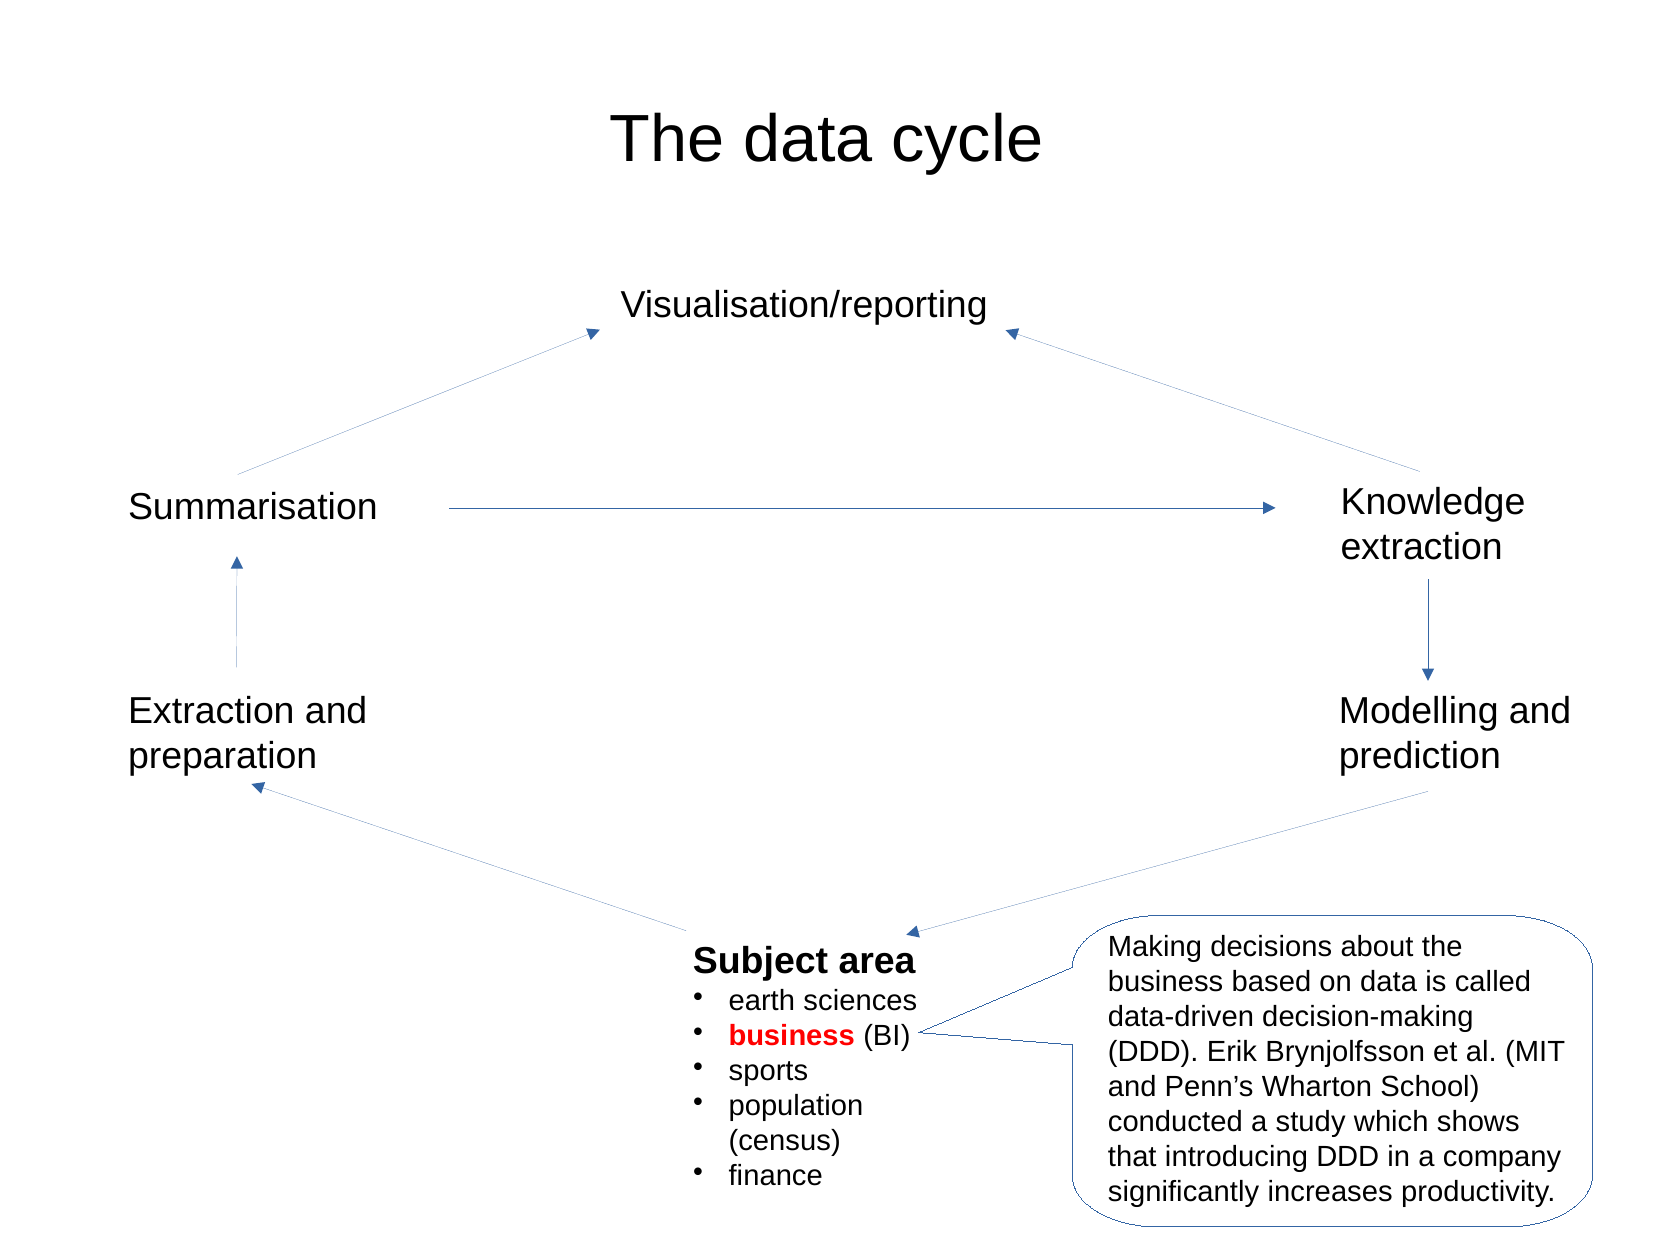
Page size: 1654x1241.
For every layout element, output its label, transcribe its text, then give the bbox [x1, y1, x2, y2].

text_box Modelling and prediction [1323, 679, 1654, 736]
text_box The data cycle [82, 94, 1571, 1146]
text_box Knowledge extraction [1325, 469, 1654, 529]
text_box Summarisation [113, 475, 468, 532]
text_box Subject area earth sciences business (BI) sports population (census) finance [678, 928, 974, 1241]
text_box Making decisions about the business based on data is called data-driven decision-making (DDD). Erik Brynjolfsson et al. (MIT and Penn’s Wharton School) conducted a study which shows that introducing DDD in a company significantly increases productivity. [1057, 919, 1586, 1176]
text_box Extraction and preparation [113, 679, 468, 736]
text_box Visualisation/reporting [605, 272, 1020, 330]
